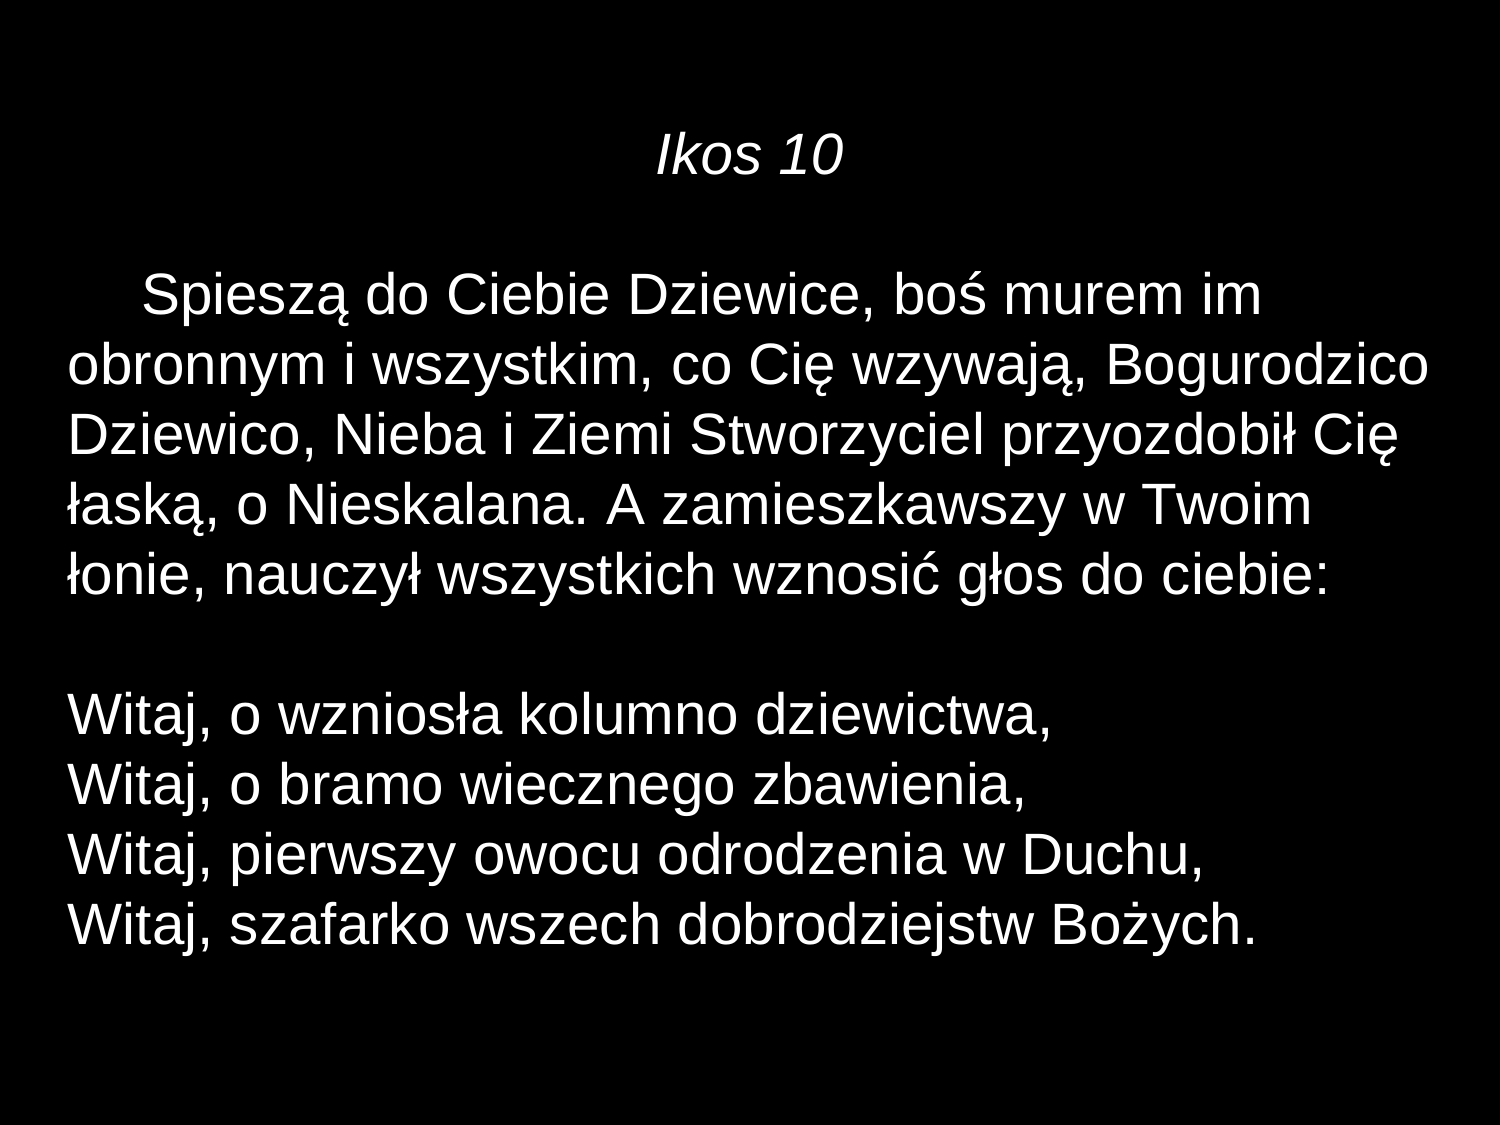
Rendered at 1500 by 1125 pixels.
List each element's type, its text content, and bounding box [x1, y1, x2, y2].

text_box Ikos 10 Spieszą do Ciebie Dziewice, boś murem im obronnym i wszystkim, co Cię wzywają, Bogurodzico Dziewico, Nieba i Ziemi Stworzyciel przyozdobił Cię łaską, o Nieskalana. A zamieszkawszy w Twoim łonie, nauczył wszystkich wznosić głos do ciebie: Witaj, o wzniosła kolumno dziewictwa, Witaj, o bramo wiecznego zbawienia, Witaj, pierwszy owocu odrodzenia w Duchu, Witaj, szafarko wszech dobrodziejstw Bożych. [53, 108, 1483, 964]
